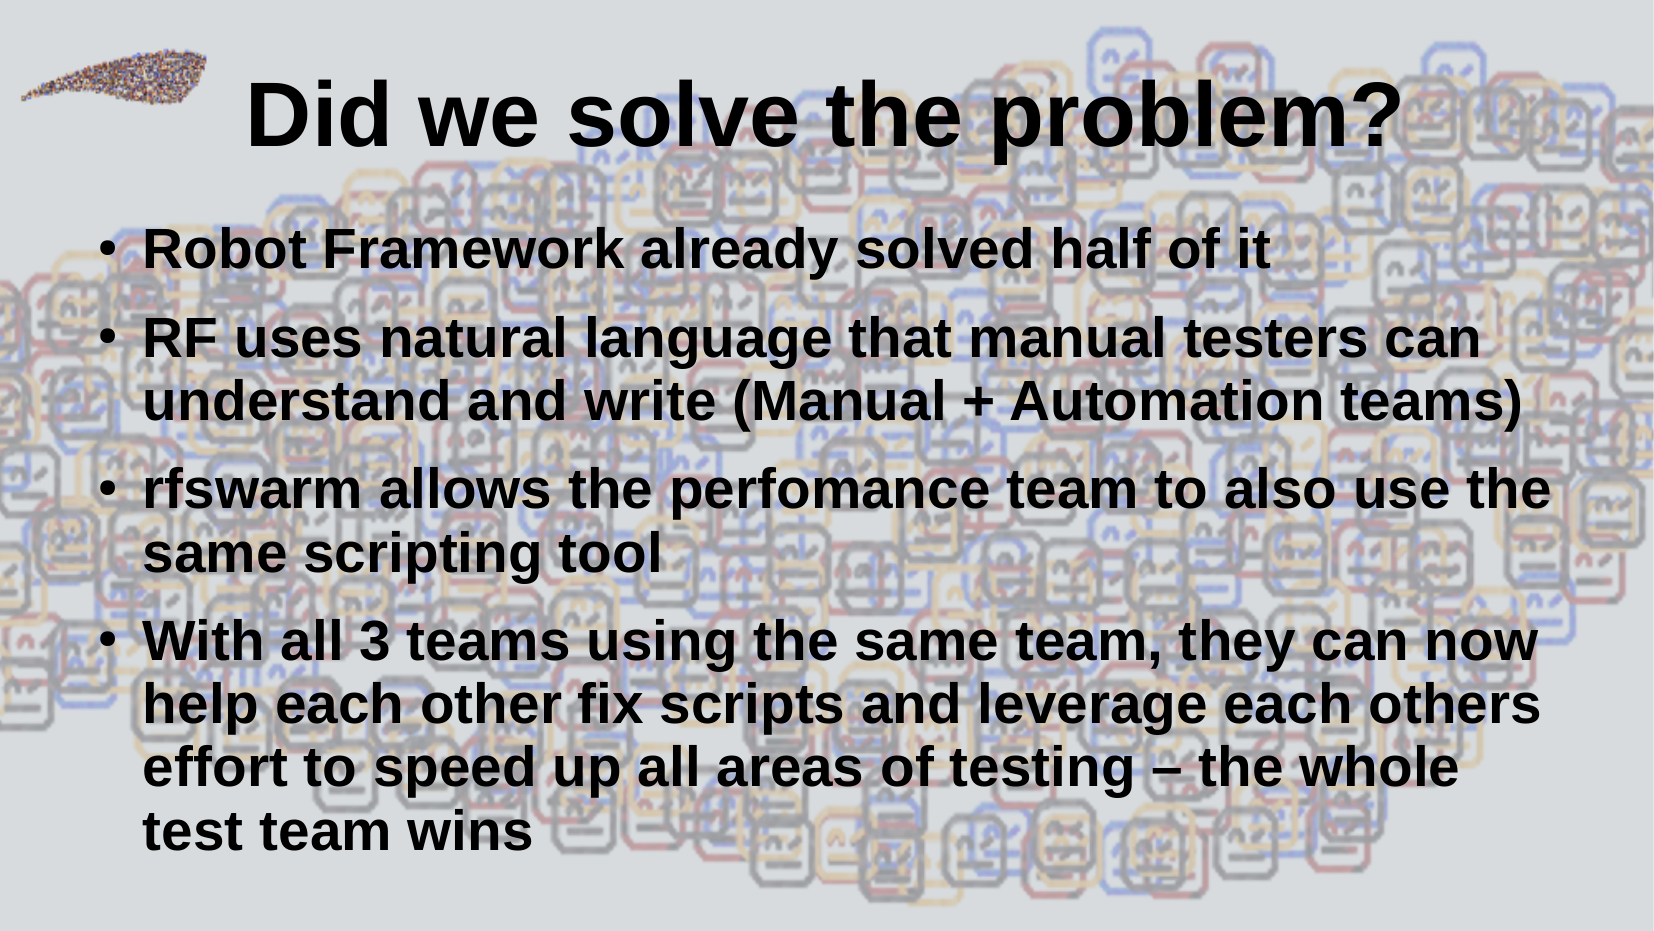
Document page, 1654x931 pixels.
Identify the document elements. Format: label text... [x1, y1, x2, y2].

title Did we solve the problem? [82, 37, 1571, 193]
picture [0, 0, 1654, 931]
list Robot Framework already solved half of it RF uses natural language that manual testers can understand and write (Manual + Automation teams) rfswarm allows the perfomance team to also use the same scripting tool With all 3 teams using the same team, they can now help each other fix scripts and leverage each others effort to speed up all areas of testing – the whole test team wins [82, 217, 1571, 863]
